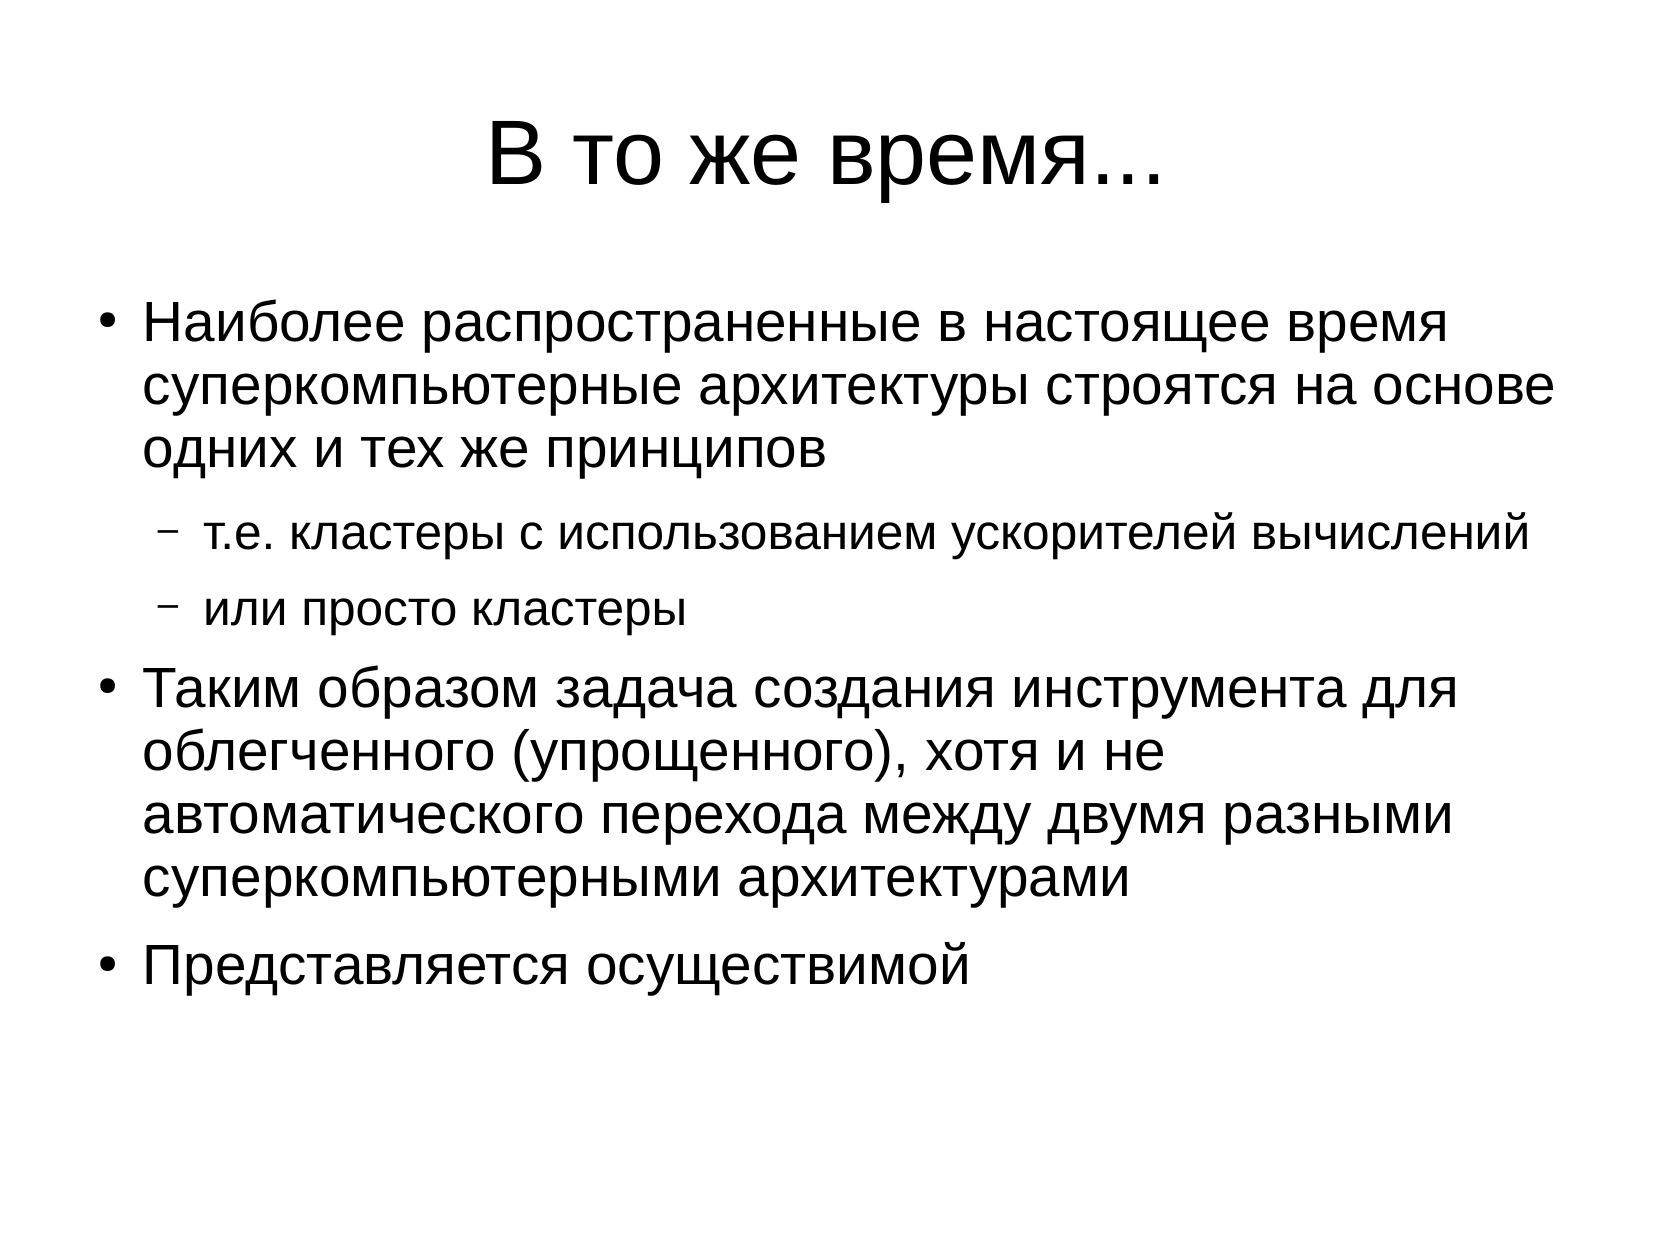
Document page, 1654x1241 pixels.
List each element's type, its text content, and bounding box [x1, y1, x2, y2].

title В то же время... [82, 49, 1571, 257]
list Наиболее распространенные в настоящее время суперкомпьютерные архитектуры строятся на основе одних и тех же принципов т.е. кластеры с использованием ускорителей вычислений или просто кластеры Таким образом задача создания инструмента для облегченного (упрощенного), хотя и не автоматического перехода между двумя разными суперкомпьютерными архитектурами Представляется осуществимой [82, 290, 1571, 1010]
